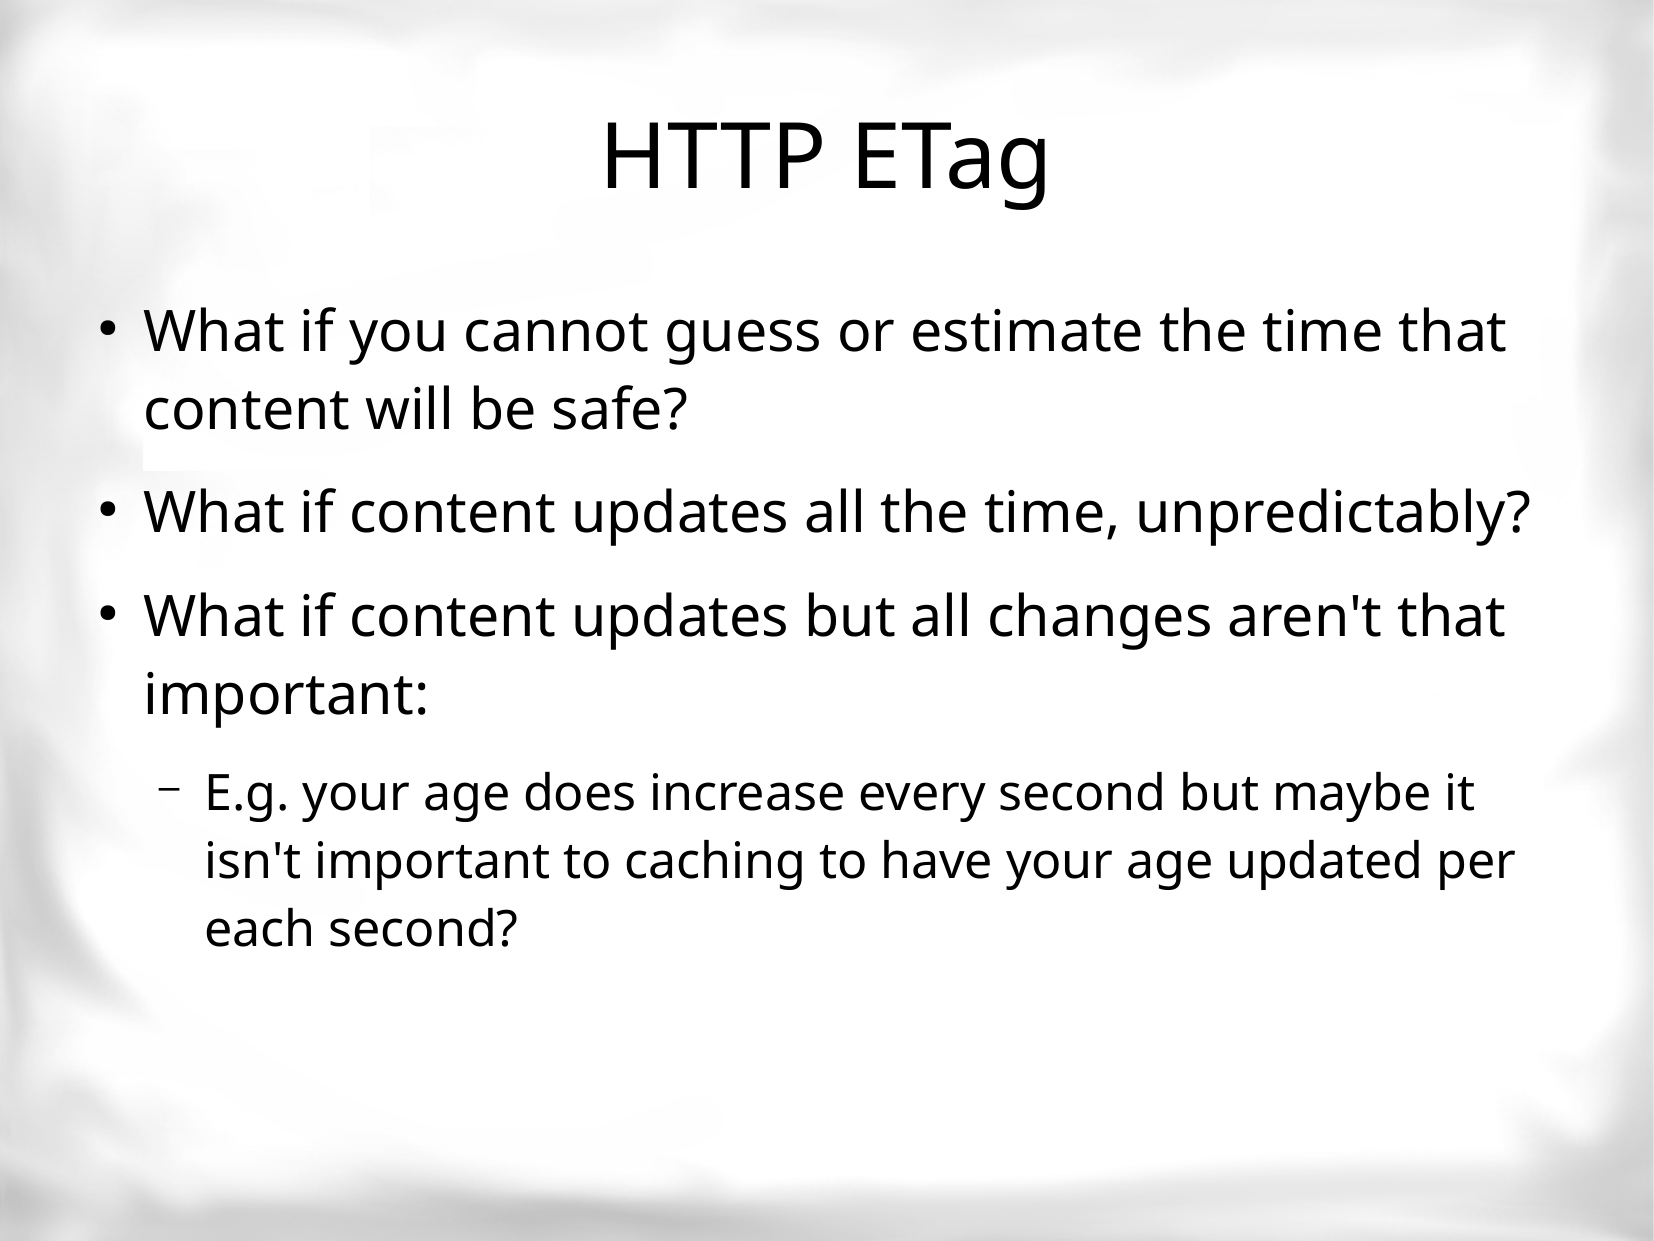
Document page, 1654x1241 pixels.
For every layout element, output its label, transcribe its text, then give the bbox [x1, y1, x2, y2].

picture [0, 0, 1654, 1241]
list What if you cannot guess or estimate the time that content will be safe? What if content updates all the time, unpredictably? What if content updates but all changes aren't that important: E.g. your age does increase every second but maybe it isn't important to caching to have your age updated per each second? [82, 290, 1571, 1010]
title HTTP ETag [82, 49, 1571, 257]
